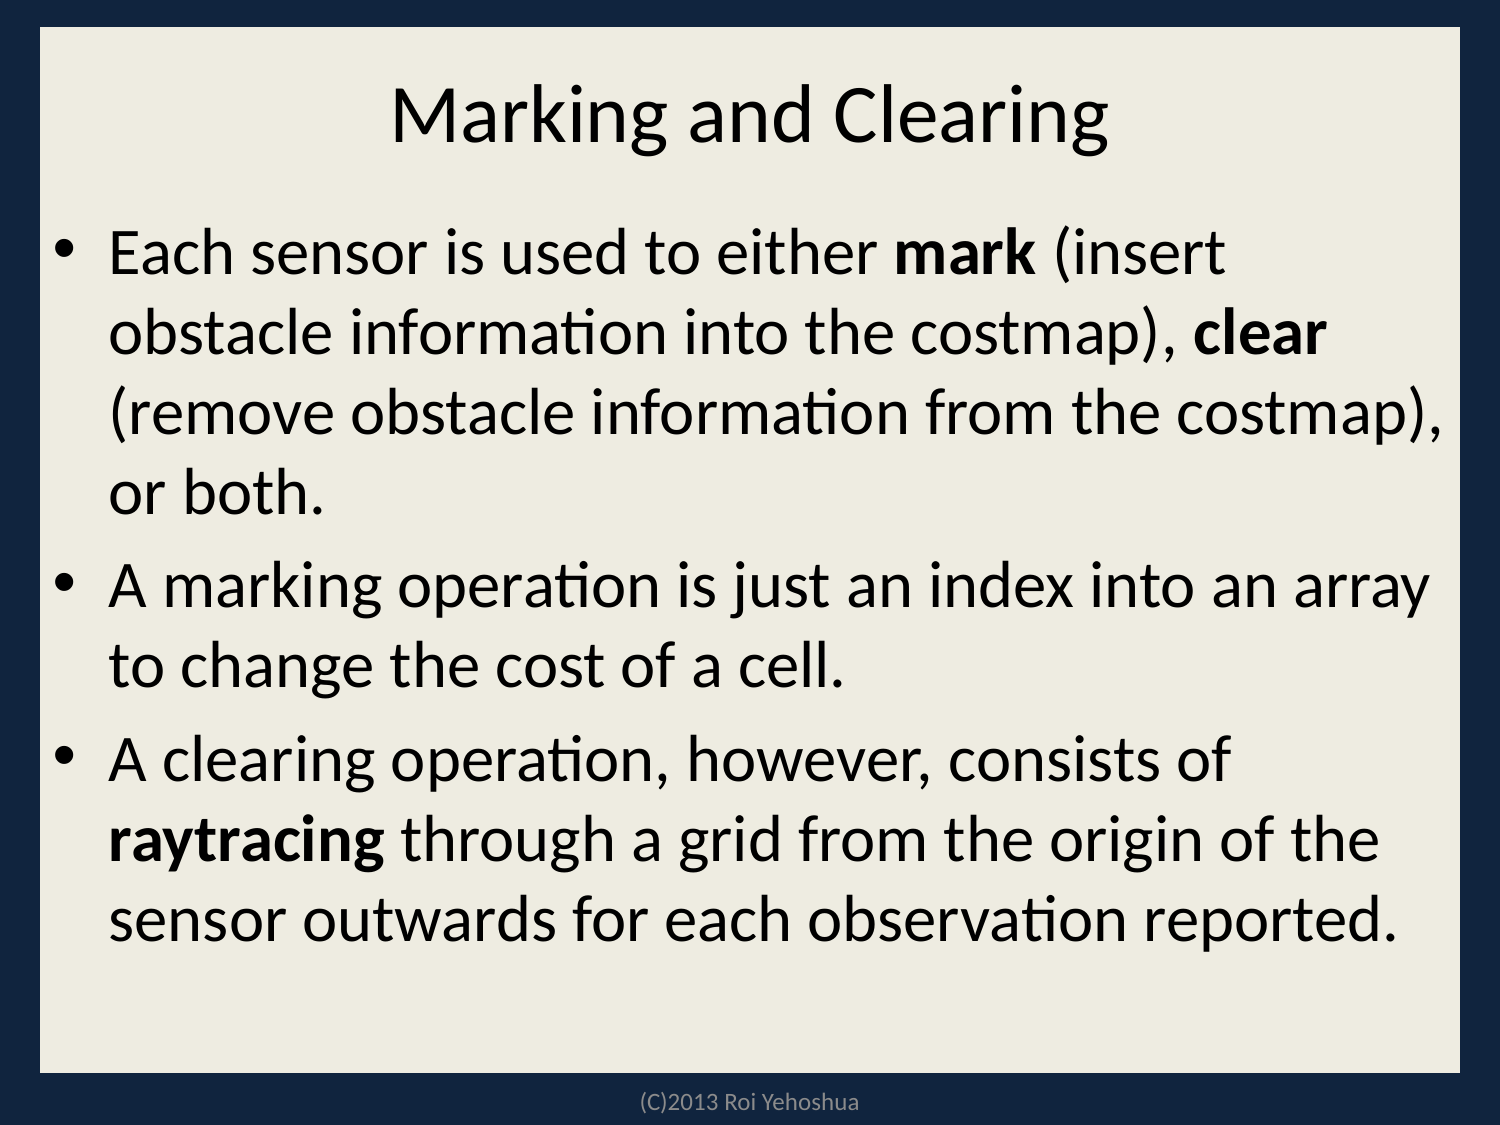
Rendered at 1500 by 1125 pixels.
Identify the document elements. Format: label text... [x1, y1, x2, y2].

footer (C)2013 Roi Yehoshua [512, 1074, 988, 1125]
title Marking and Clearing [37, 31, 1463, 188]
list Each sensor is used to either mark (insert obstacle information into the costmap), clear (remove obstacle information from the costmap), or both. A marking operation is just an index into an array to change the cost of a cell. A clearing operation, however, consists of raytracing through a grid from the origin of the sensor outwards for each observation reported. [37, 200, 1463, 1080]
